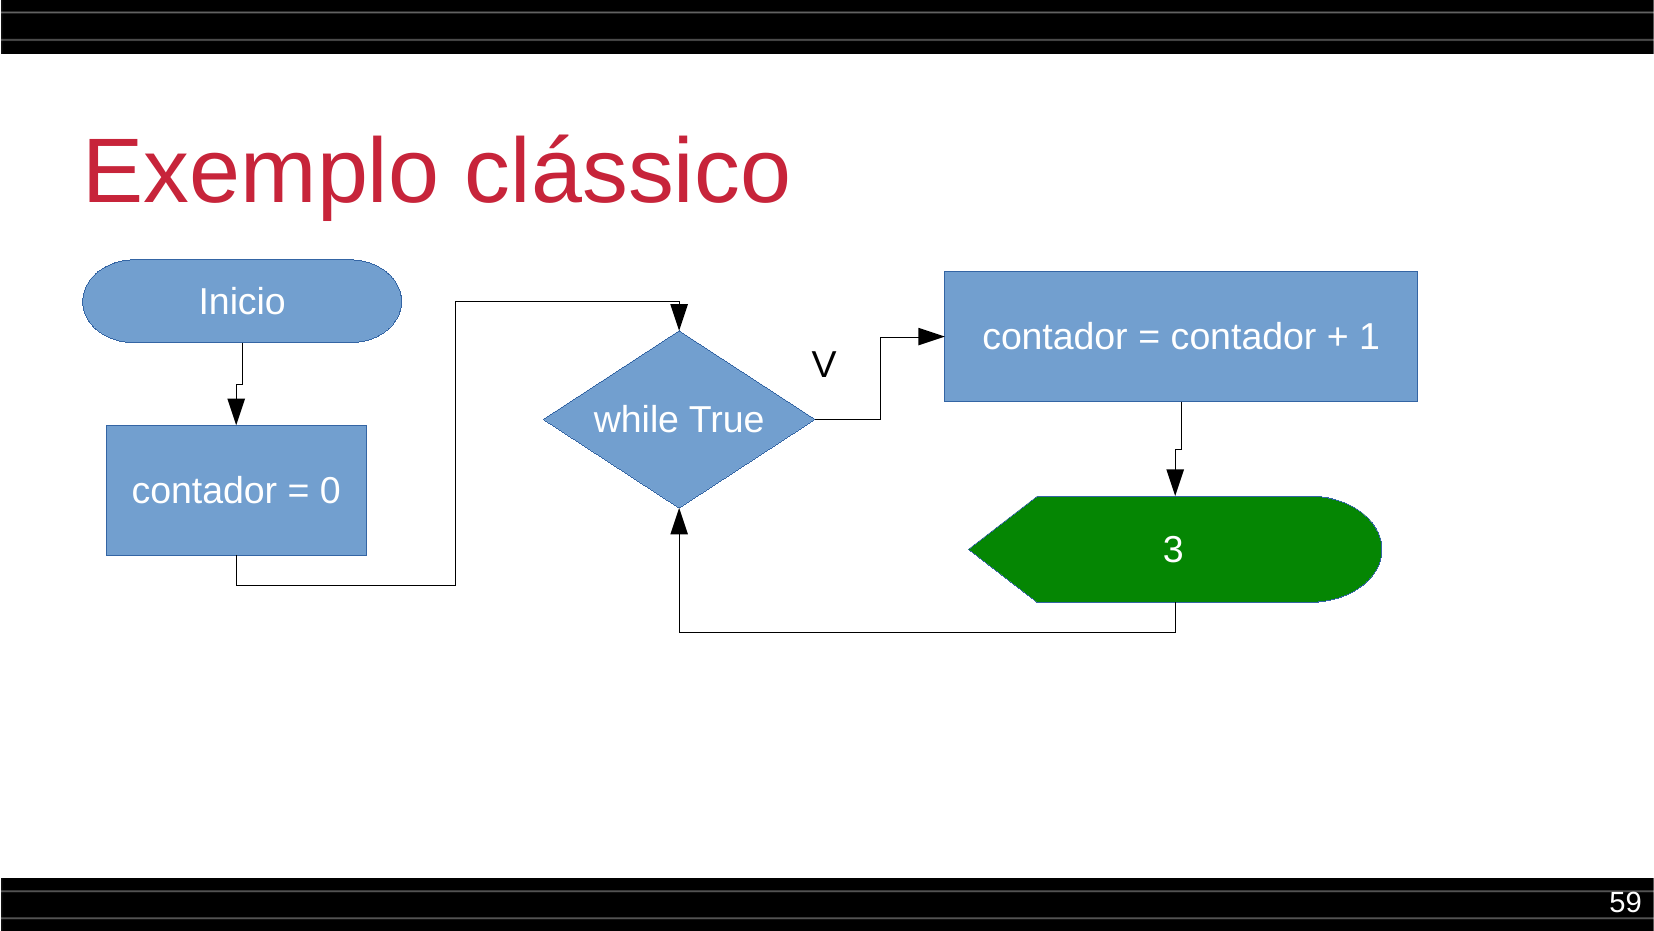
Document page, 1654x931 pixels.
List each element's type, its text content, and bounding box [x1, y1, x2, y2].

text_box 3 [968, 496, 1382, 603]
picture [1, 878, 1654, 931]
title Exemplo clássico [82, 92, 1571, 249]
picture [1, 0, 1654, 54]
text_box V [796, 336, 868, 394]
text_box contador = contador + 1 [944, 271, 1418, 402]
text_box contador = 0 [106, 425, 367, 556]
text_box Inicio [82, 259, 402, 343]
text_box while True [543, 331, 815, 508]
